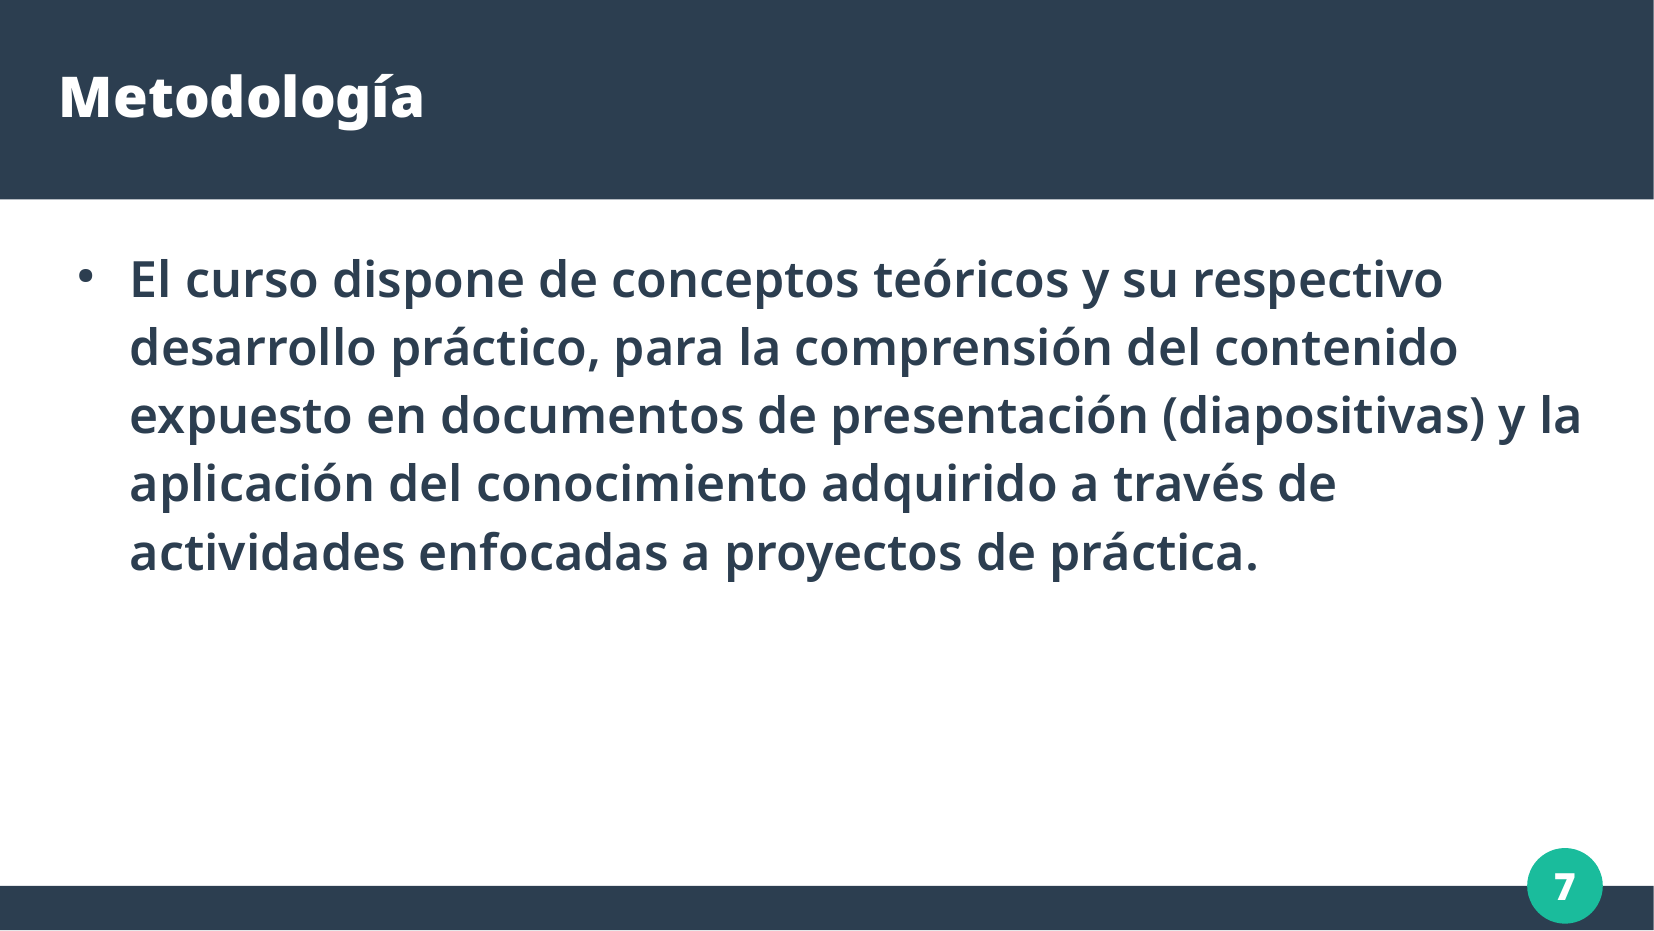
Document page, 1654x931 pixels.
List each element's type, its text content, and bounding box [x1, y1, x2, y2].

title Metodología [59, 37, 1595, 155]
list El curso dispone de conceptos teóricos y su respectivo desarrollo práctico, para la comprensión del contenido expuesto en documentos de presentación (diapositivas) y la aplicación del conocimiento adquirido a través de actividades enfocadas a proyectos de práctica. [59, 243, 1595, 864]
